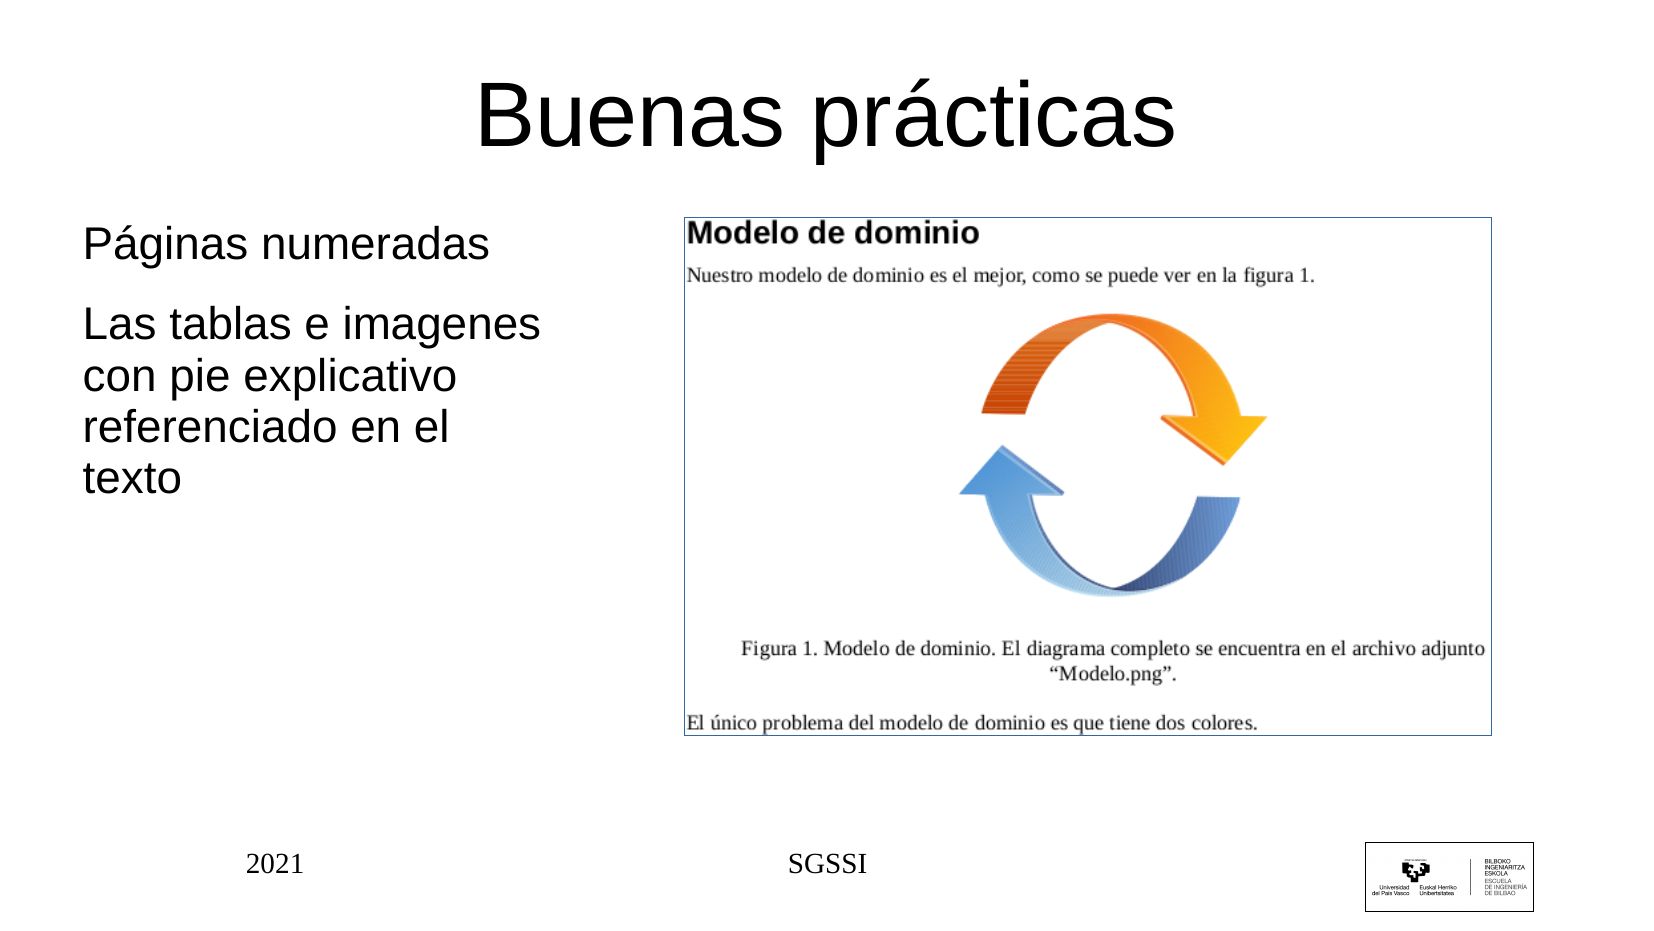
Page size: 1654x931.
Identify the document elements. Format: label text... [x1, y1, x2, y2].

picture [684, 217, 1492, 736]
picture [1366, 843, 1533, 911]
title Buenas prácticas [82, 37, 1571, 193]
list Páginas numeradas Las tablas e imagenes con pie explicativo referenciado en el texto [82, 217, 556, 758]
